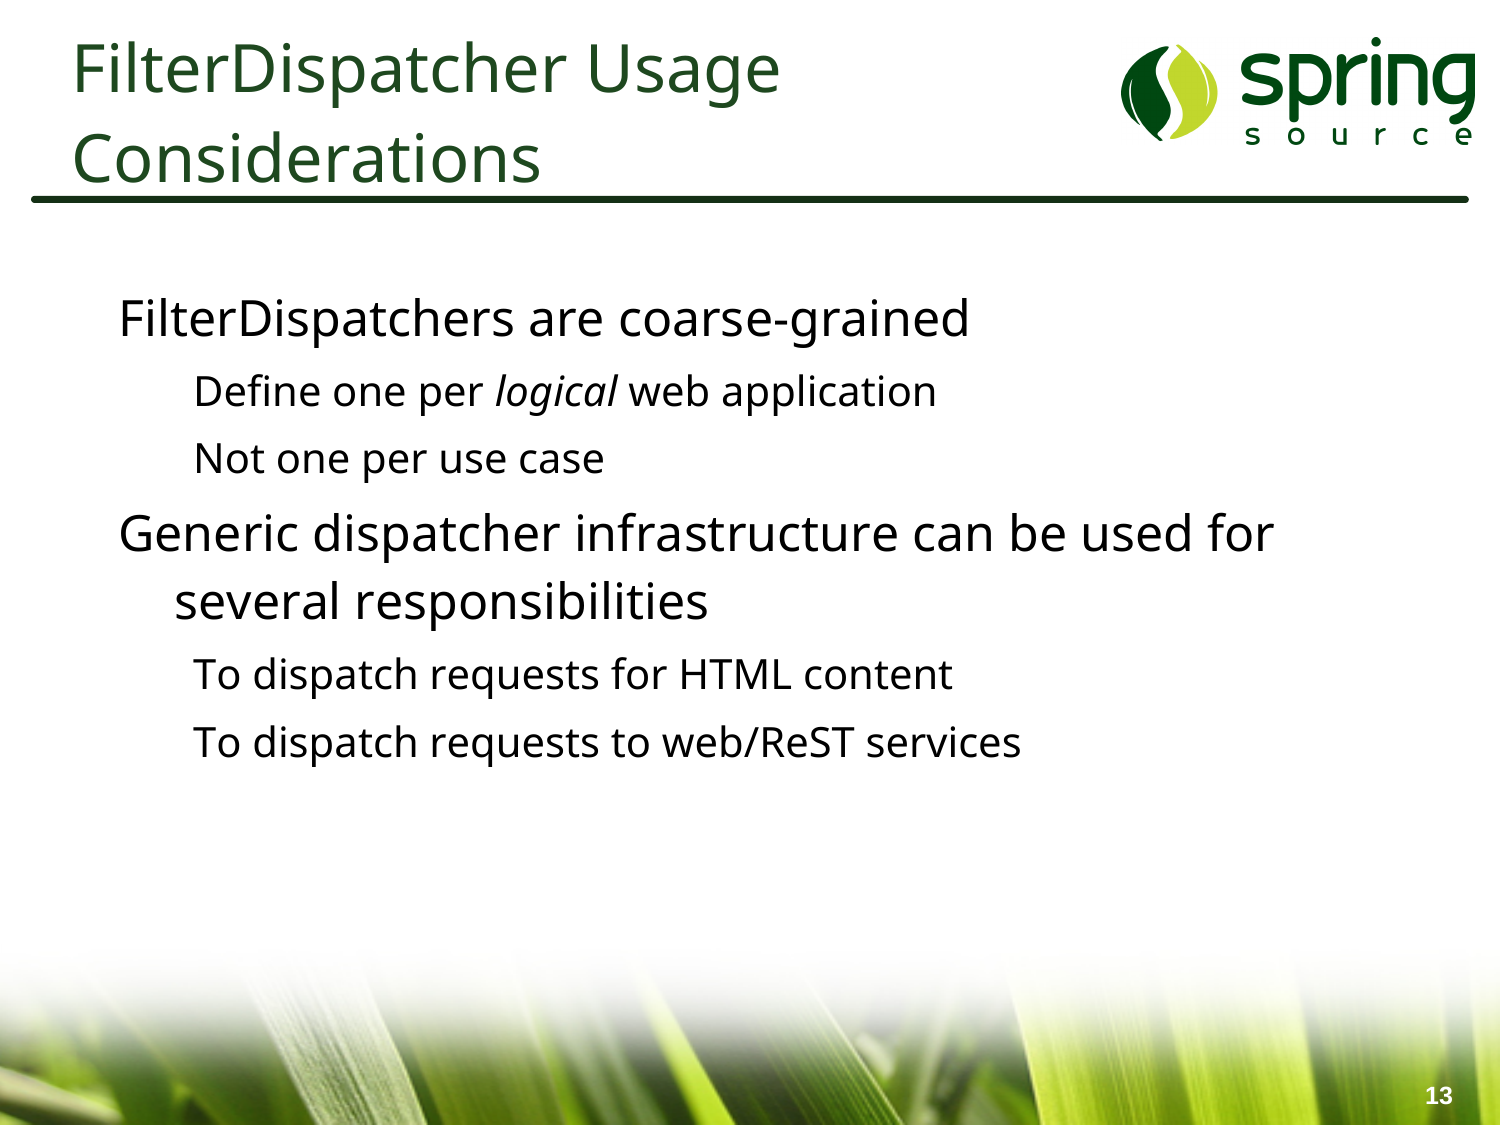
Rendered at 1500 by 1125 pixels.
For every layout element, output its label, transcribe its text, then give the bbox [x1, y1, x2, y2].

list FilterDispatchers are coarse-grained Define one per logical web application Not one per use case Generic dispatcher infrastructure can be used for several responsibilities To dispatch requests for HTML content To dispatch requests to web/ReST services [103, 275, 1394, 938]
picture [1121, 37, 1475, 145]
title FilterDispatcher Usage Considerations [56, 13, 1089, 191]
picture [0, 944, 1500, 1125]
